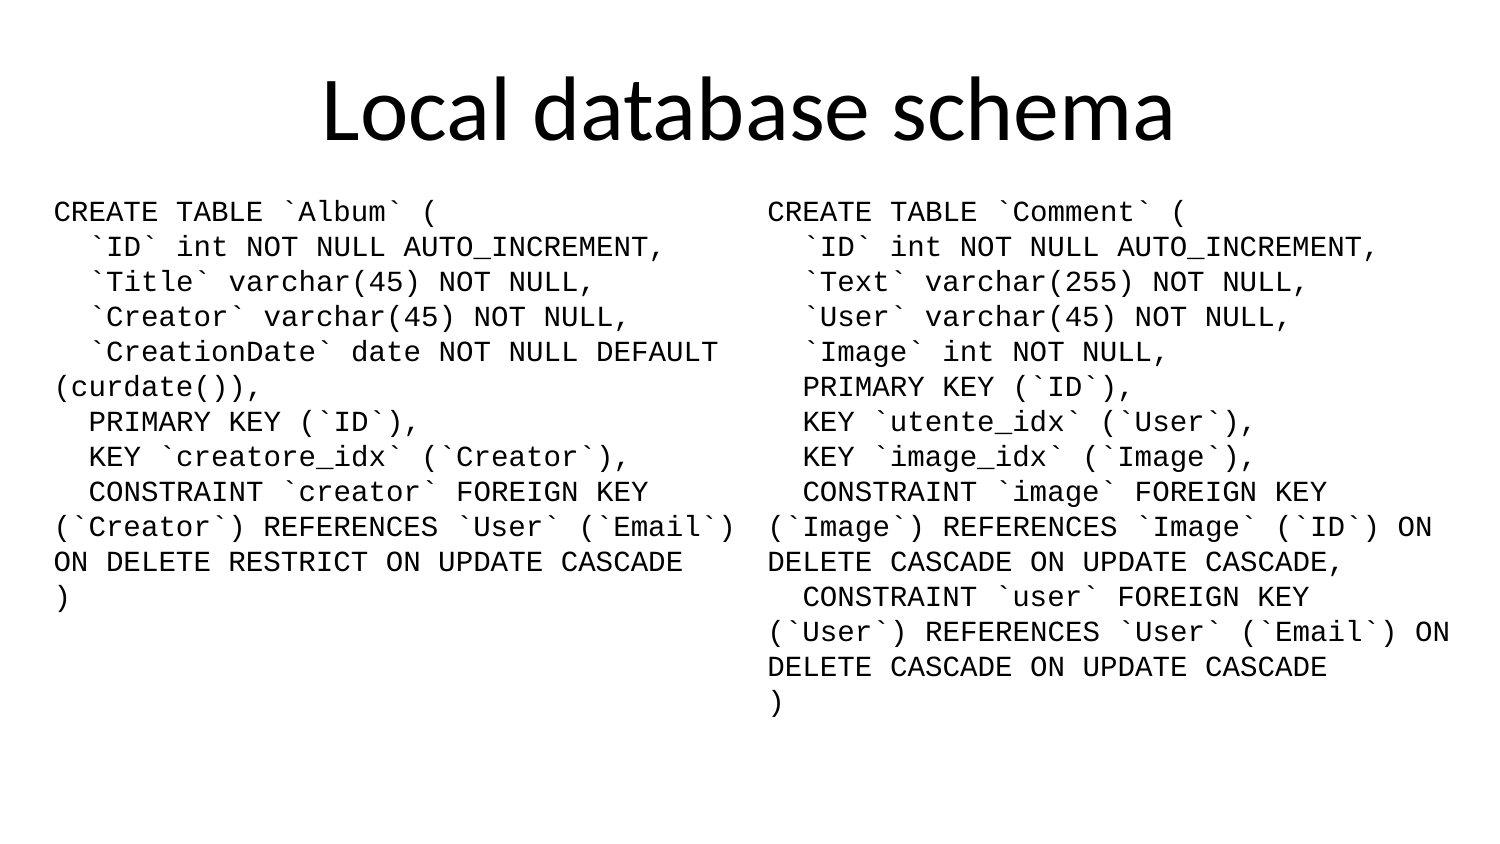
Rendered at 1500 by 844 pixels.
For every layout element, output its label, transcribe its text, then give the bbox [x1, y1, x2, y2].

list CREATE TABLE `Comment` ( `ID` int NOT NULL AUTO_INCREMENT, `Text` varchar(255) NOT NULL, `User` varchar(45) NOT NULL, `Image` int NOT NULL, PRIMARY KEY (`ID`), KEY `utente_idx` (`User`), KEY `image_idx` (`Image`), CONSTRAINT `image` FOREIGN KEY (`Image`) REFERENCES `Image` (`ID`) ON DELETE CASCADE ON UPDATE CASCADE, CONSTRAINT `user` FOREIGN KEY (`User`) REFERENCES `User` (`Email`) ON DELETE CASCADE ON UPDATE CASCADE ) [757, 183, 1471, 808]
title Local database schema [75, 33, 1425, 175]
list CREATE TABLE `Album` ( `ID` int NOT NULL AUTO_INCREMENT, `Title` varchar(45) NOT NULL, `Creator` varchar(45) NOT NULL, `CreationDate` date NOT NULL DEFAULT (curdate()), PRIMARY KEY (`ID`), KEY `creatore_idx` (`Creator`), CONSTRAINT `creator` FOREIGN KEY (`Creator`) REFERENCES `User` (`Email`) ON DELETE RESTRICT ON UPDATE CASCADE ) [35, 183, 757, 808]
